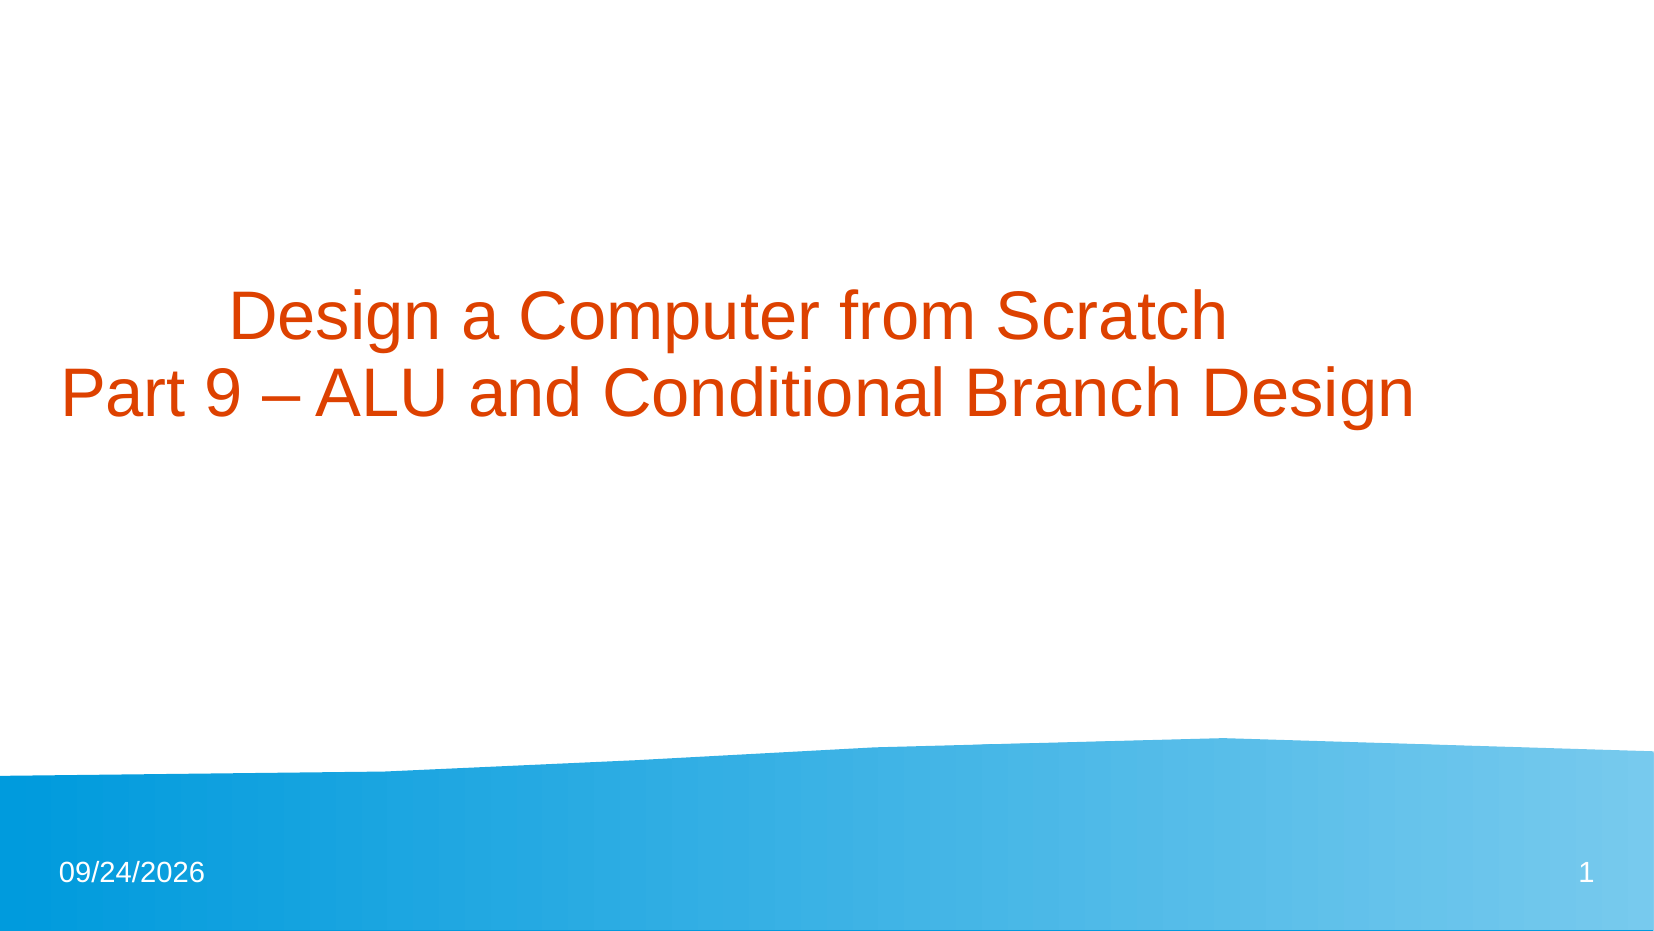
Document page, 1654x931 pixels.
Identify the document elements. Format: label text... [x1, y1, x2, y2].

title Design a Computer from Scratch Part 9 – ALU and Conditional Branch Design [0, 265, 1477, 443]
